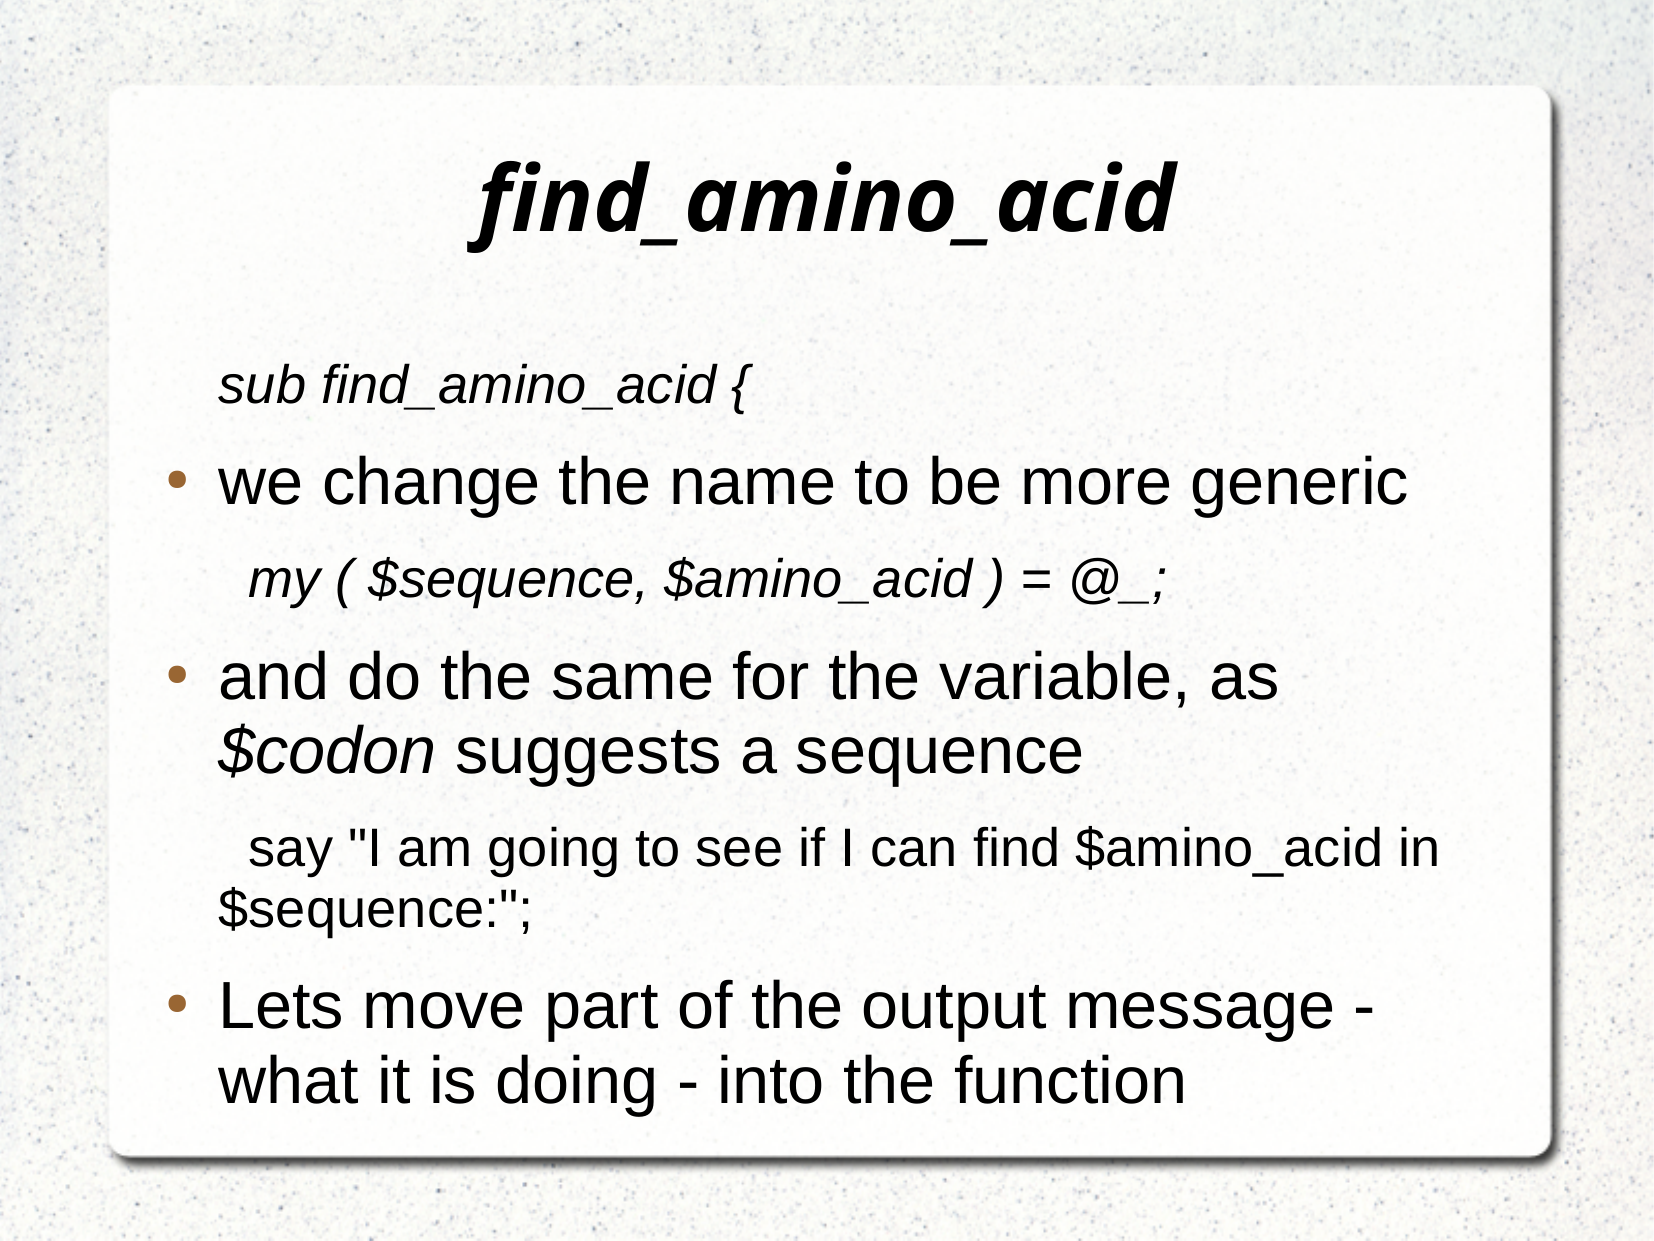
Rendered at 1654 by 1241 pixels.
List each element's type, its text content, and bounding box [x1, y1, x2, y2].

picture [0, 0, 1654, 1241]
list sub find_amino_acid { we change the name to be more generic my ( $sequence, $amino_acid ) = @_; and do the same for the variable, as $codon suggests a sequence say "I am going to see if I can find $amino_acid in $sequence:"; Lets move part of the output message - what it is doing - into the function [147, 354, 1506, 1117]
title find_amino_acid [118, 96, 1536, 296]
